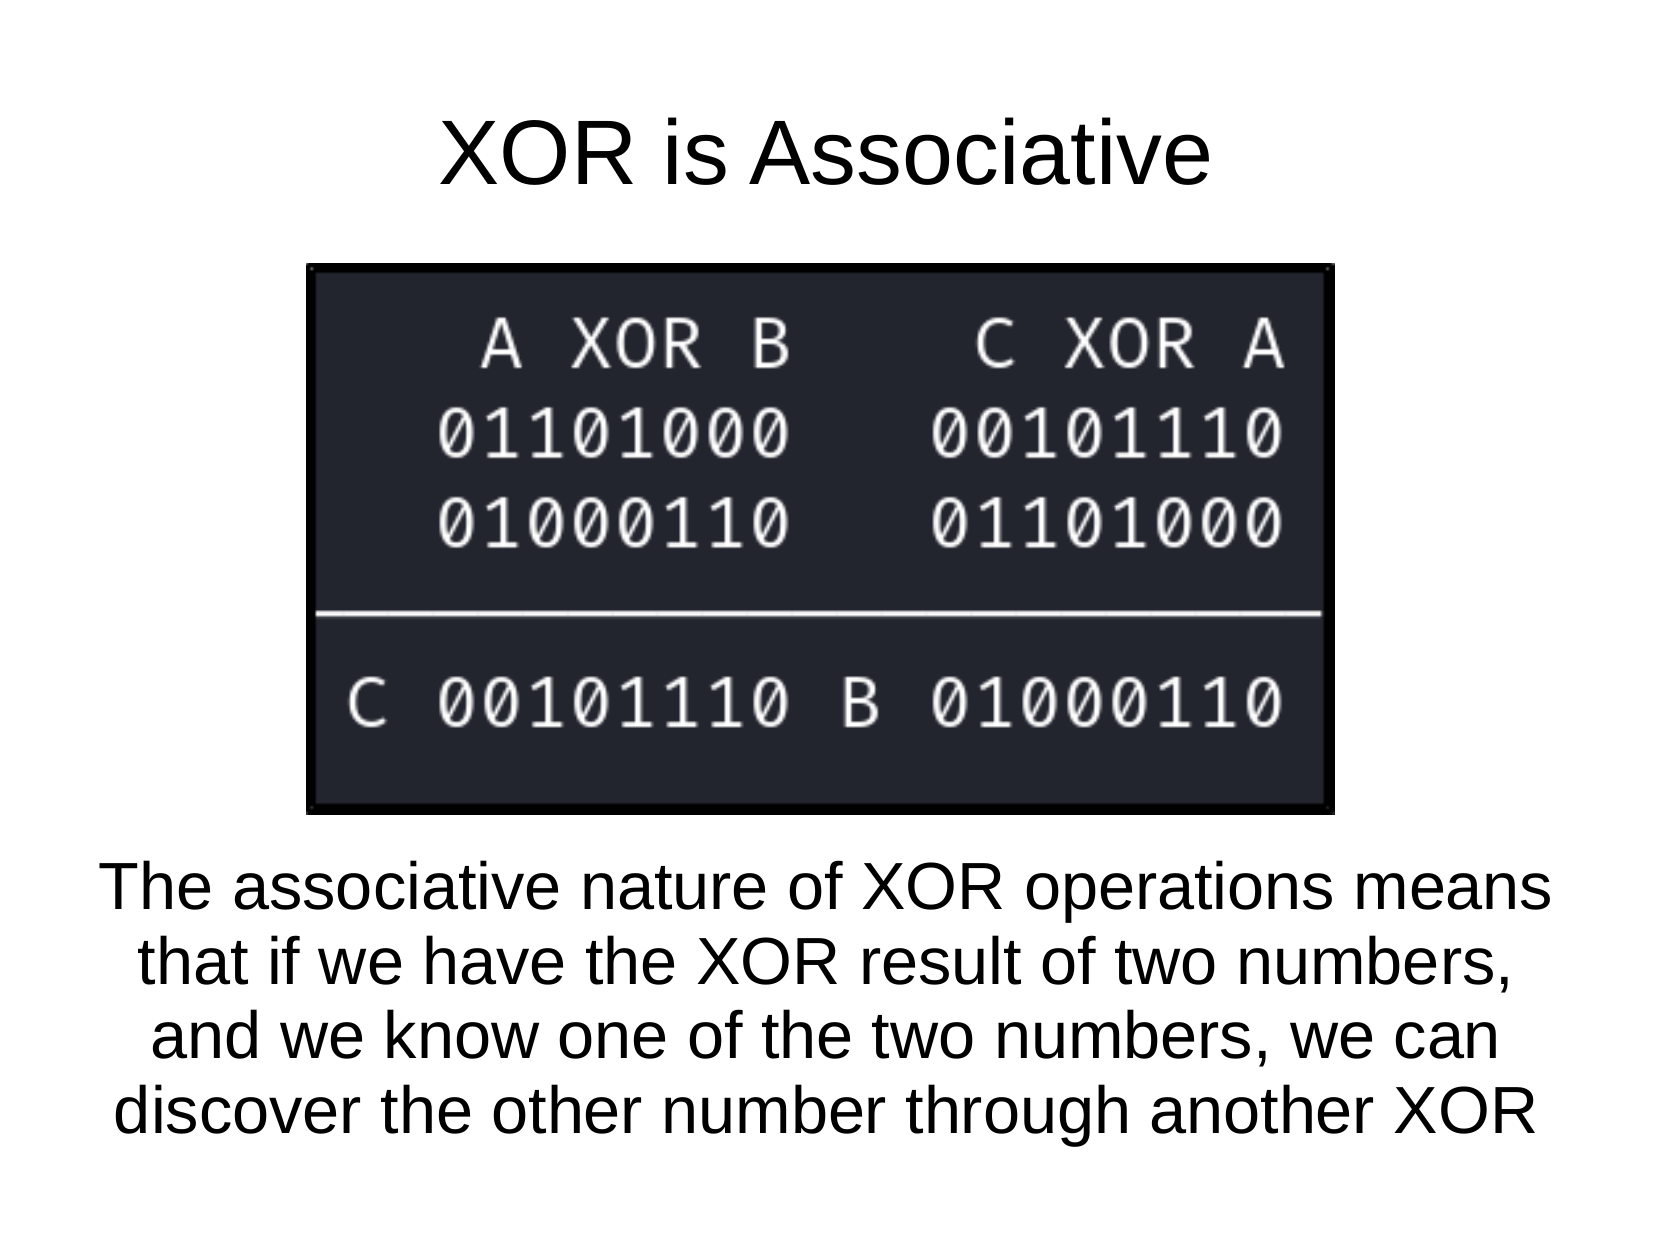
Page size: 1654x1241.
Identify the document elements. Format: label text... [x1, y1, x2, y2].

subtitle The associative nature of XOR operations means that if we have the XOR result of two numbers, and we know one of the two numbers, we can discover the other number through another XOR [82, 250, 1571, 1149]
title XOR is Associative [82, 49, 1571, 250]
picture [306, 263, 1335, 815]
